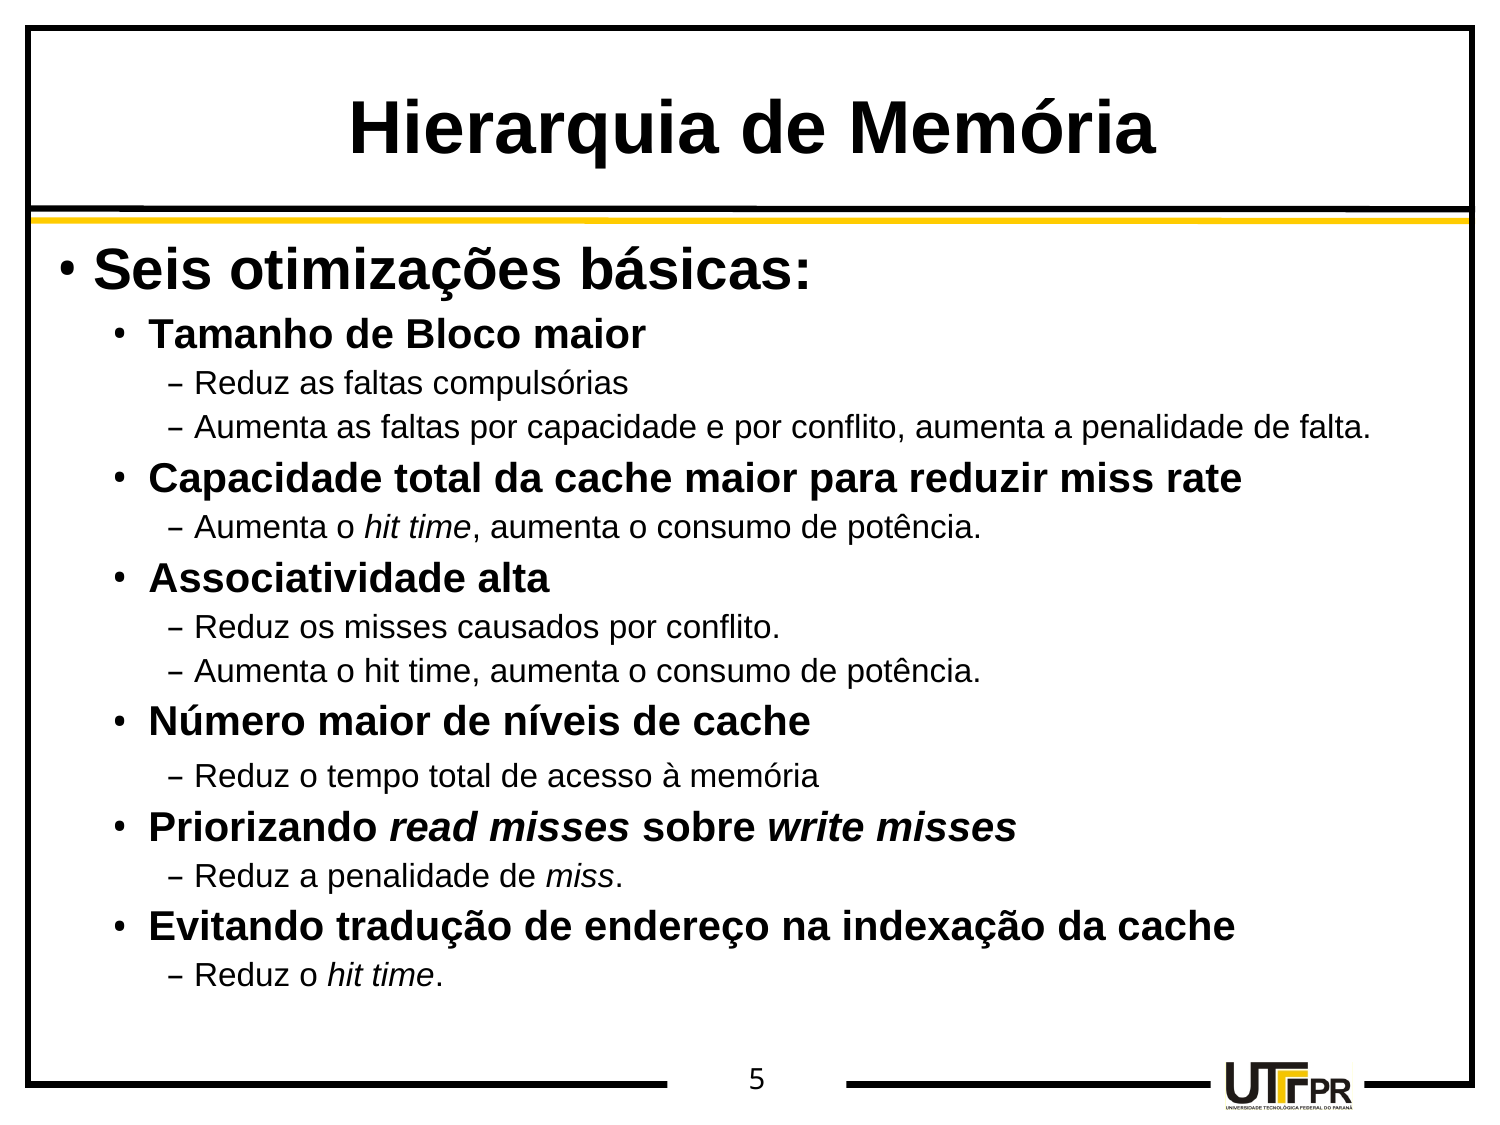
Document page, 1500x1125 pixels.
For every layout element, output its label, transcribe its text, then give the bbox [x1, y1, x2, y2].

title Hierarquia de Memória [29, 85, 1477, 180]
list Seis otimizações básicas: Tamanho de Bloco maior Reduz as faltas compulsórias Aumenta as faltas por capacidade e por conflito, aumenta a penalidade de falta. Capacidade total da cache maior para reduzir miss rate Aumenta o hit time, aumenta o consumo de potência. Associatividade alta Reduz os misses causados por conflito. Aumenta o hit time, aumenta o consumo de potência. Número maior de níveis de cache Reduz o tempo total de acesso à memória Priorizando read misses sobre write misses Reduz a penalidade de miss. Evitando tradução de endereço na indexação da cache Reduz o hit time. [41, 231, 1447, 1071]
picture [1225, 1071, 1353, 1110]
